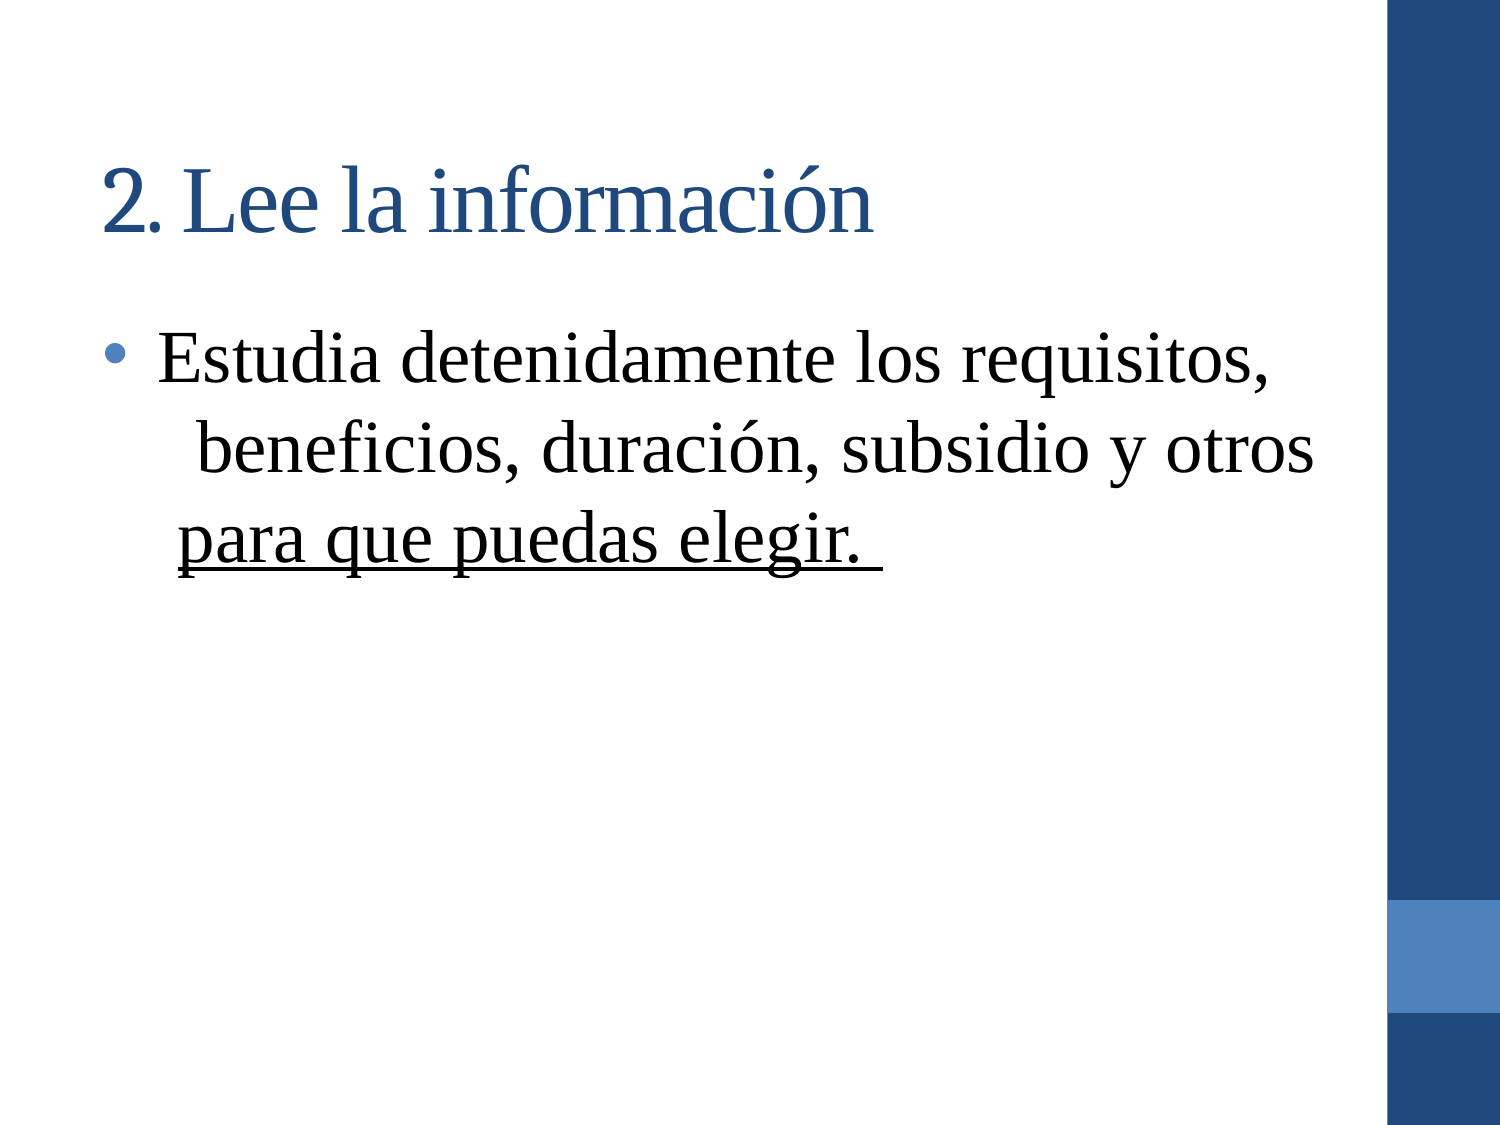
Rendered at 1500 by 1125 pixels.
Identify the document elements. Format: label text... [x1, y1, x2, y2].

title 2. Lee la información [87, 99, 1338, 288]
list Estudia detenidamente los requisitos, beneficios, duración, subsidio y otros para que puedas elegir. [50, 299, 1363, 1043]
